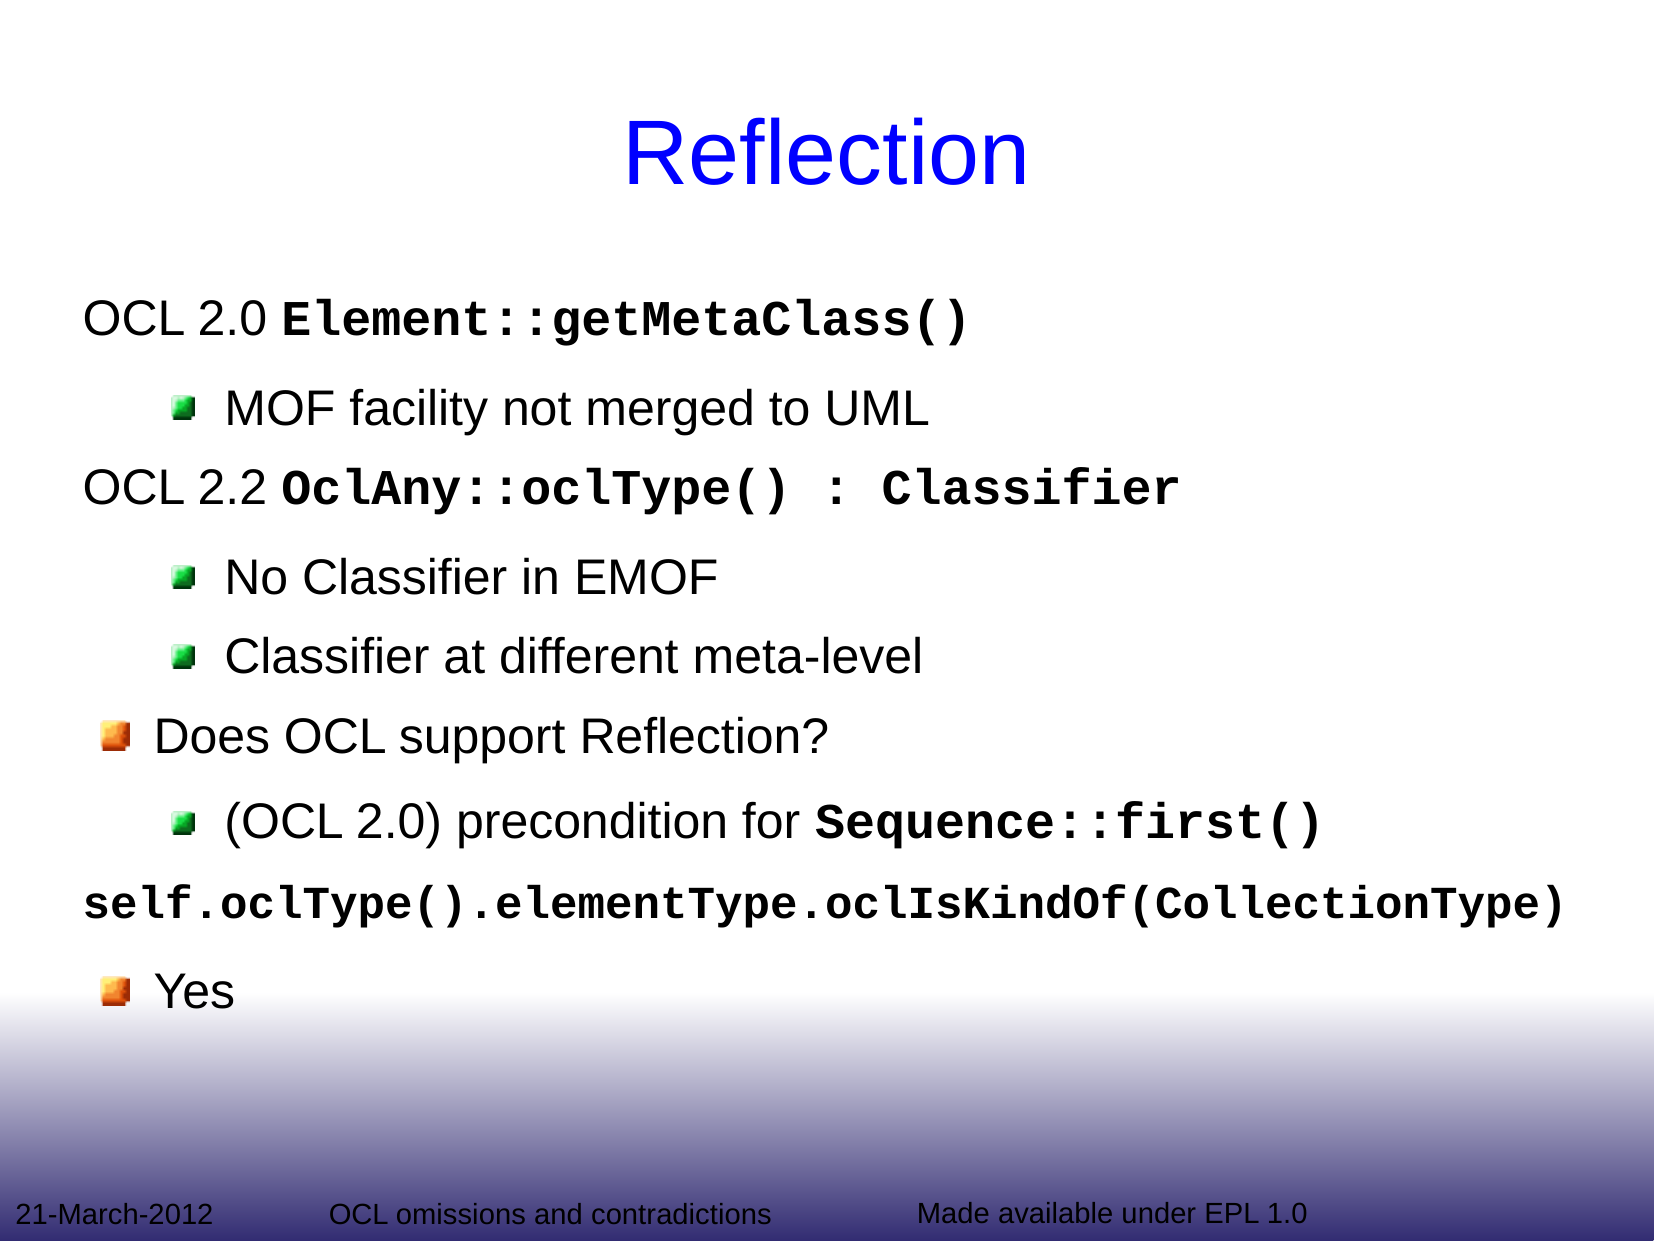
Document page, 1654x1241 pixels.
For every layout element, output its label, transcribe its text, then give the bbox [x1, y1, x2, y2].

list OCL 2.0 Element::getMetaClass() MOF facility not merged to UML OCL 2.2 OclAny::oclType() : Classifier No Classifier in EMOF Classifier at different meta-level Does OCL support Reflection? (OCL 2.0) precondition for Sequence::first() self.oclType().elementType.oclIsKindOf(CollectionType) Yes [82, 290, 1571, 1109]
title Reflection [82, 49, 1571, 257]
